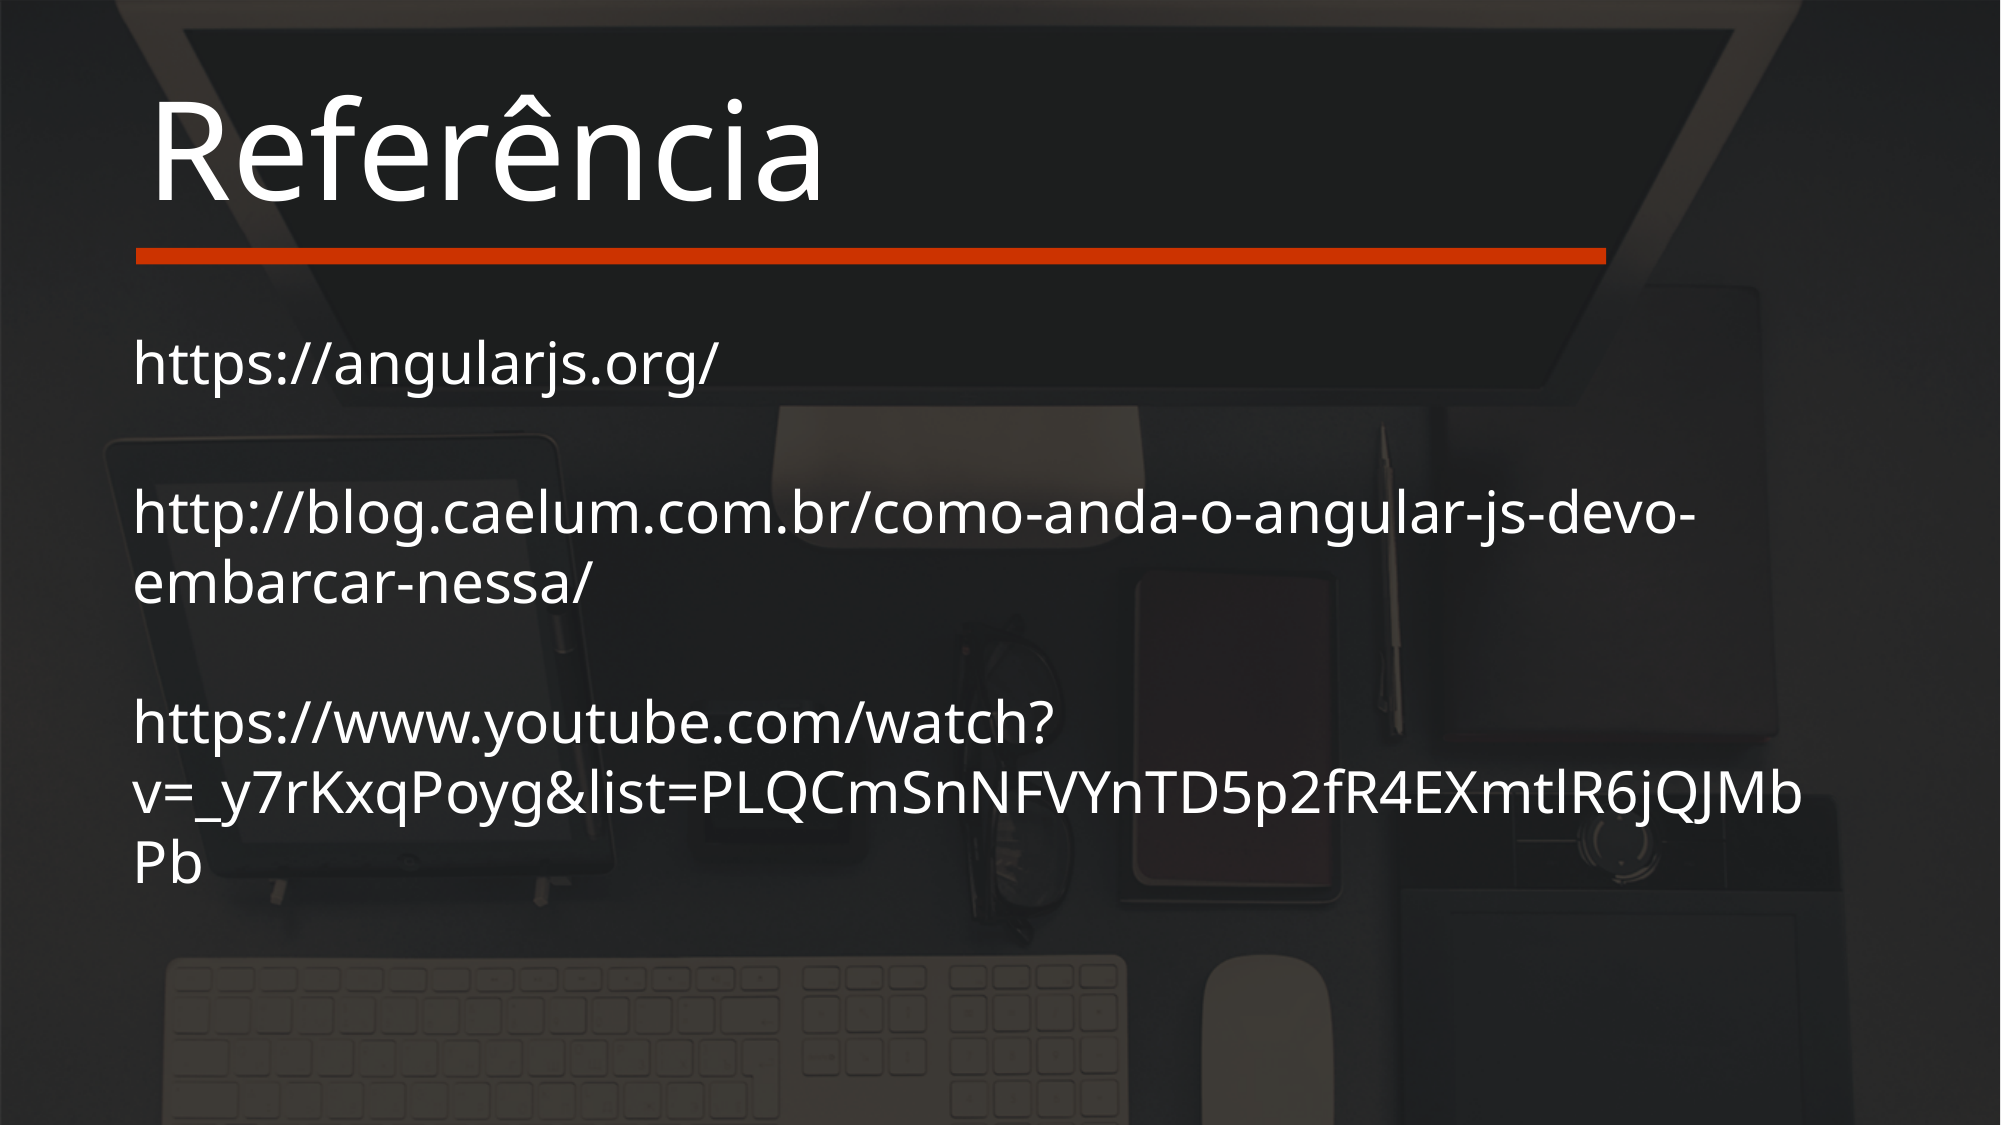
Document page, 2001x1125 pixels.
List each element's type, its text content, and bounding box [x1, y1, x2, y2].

picture [0, 0, 2001, 1125]
text_box Referência [132, 47, 1430, 265]
text_box https://angularjs.org/ http://blog.caelum.com.br/como-anda-o-angular-js-devo-embarcar-nessa/ https://www.youtube.com/watch?v=_y7rKxqPoyg&list=PLQCmSnNFVYnTD5p2fR4EXmtlR6jQJMbPb [118, 318, 1836, 775]
text_box [136, 247, 1607, 265]
